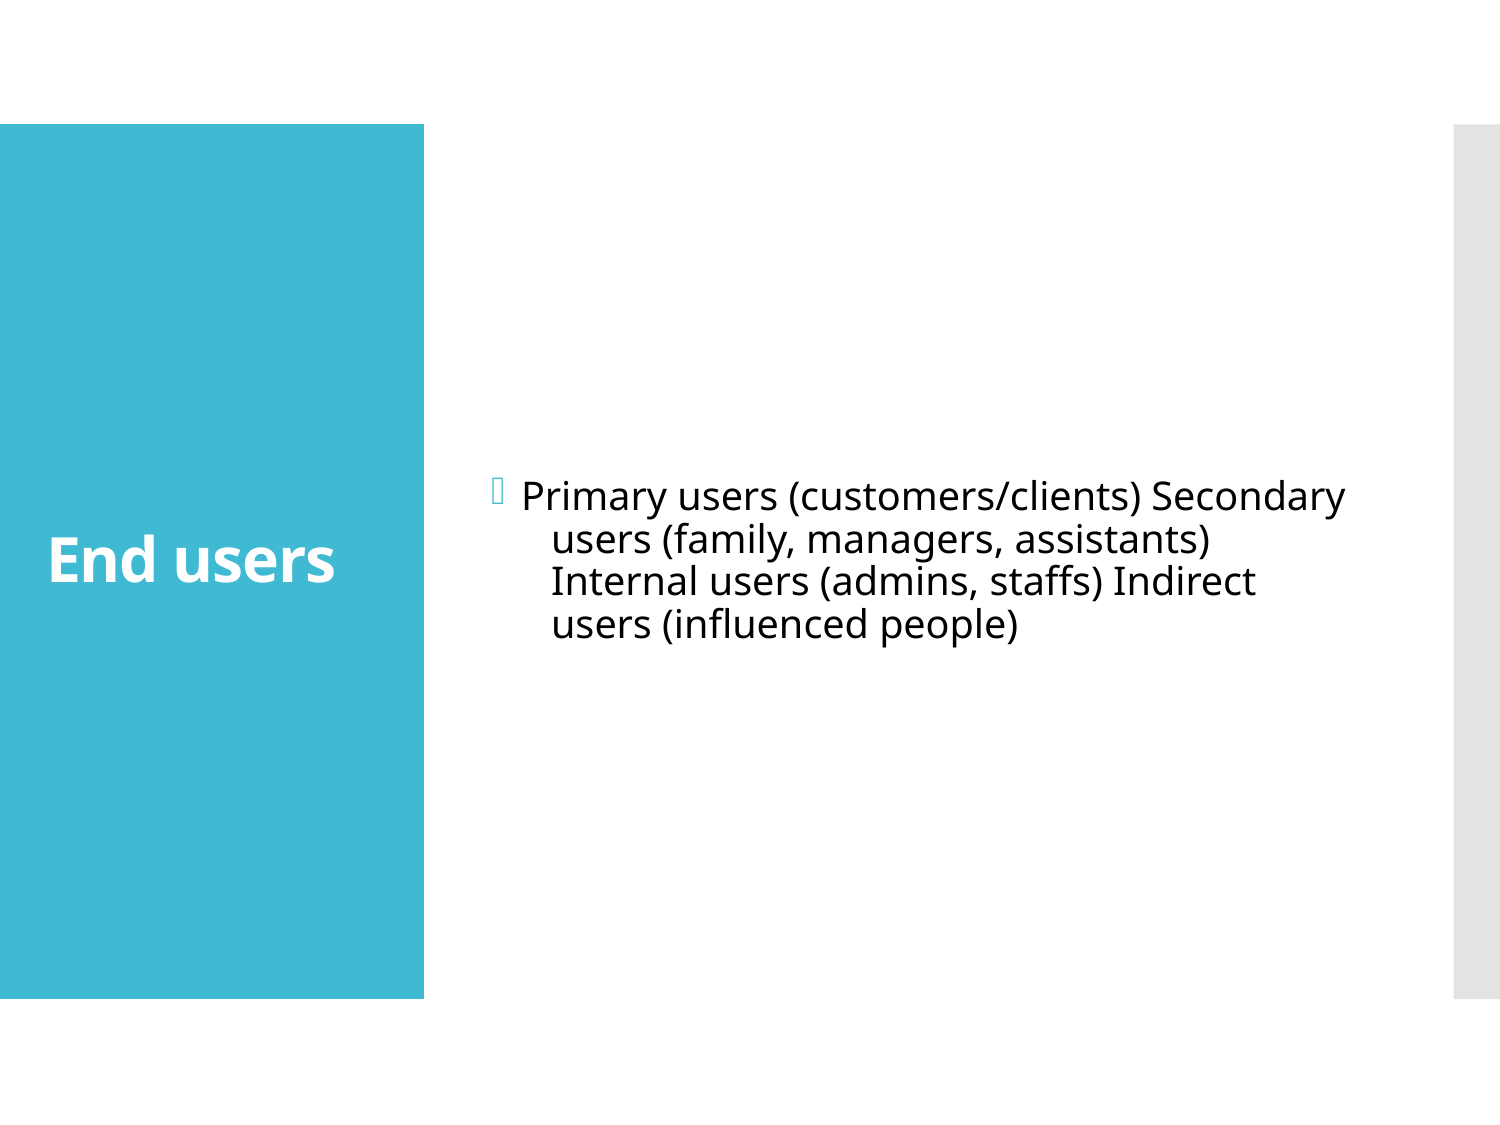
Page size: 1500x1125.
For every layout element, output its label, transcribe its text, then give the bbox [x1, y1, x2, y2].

list Primary users (customers/clients) Secondary users (family, managers, assistants) Internal users (admins, staffs) Indirect users (influenced people) [476, 141, 1377, 982]
title End users [31, 184, 394, 940]
